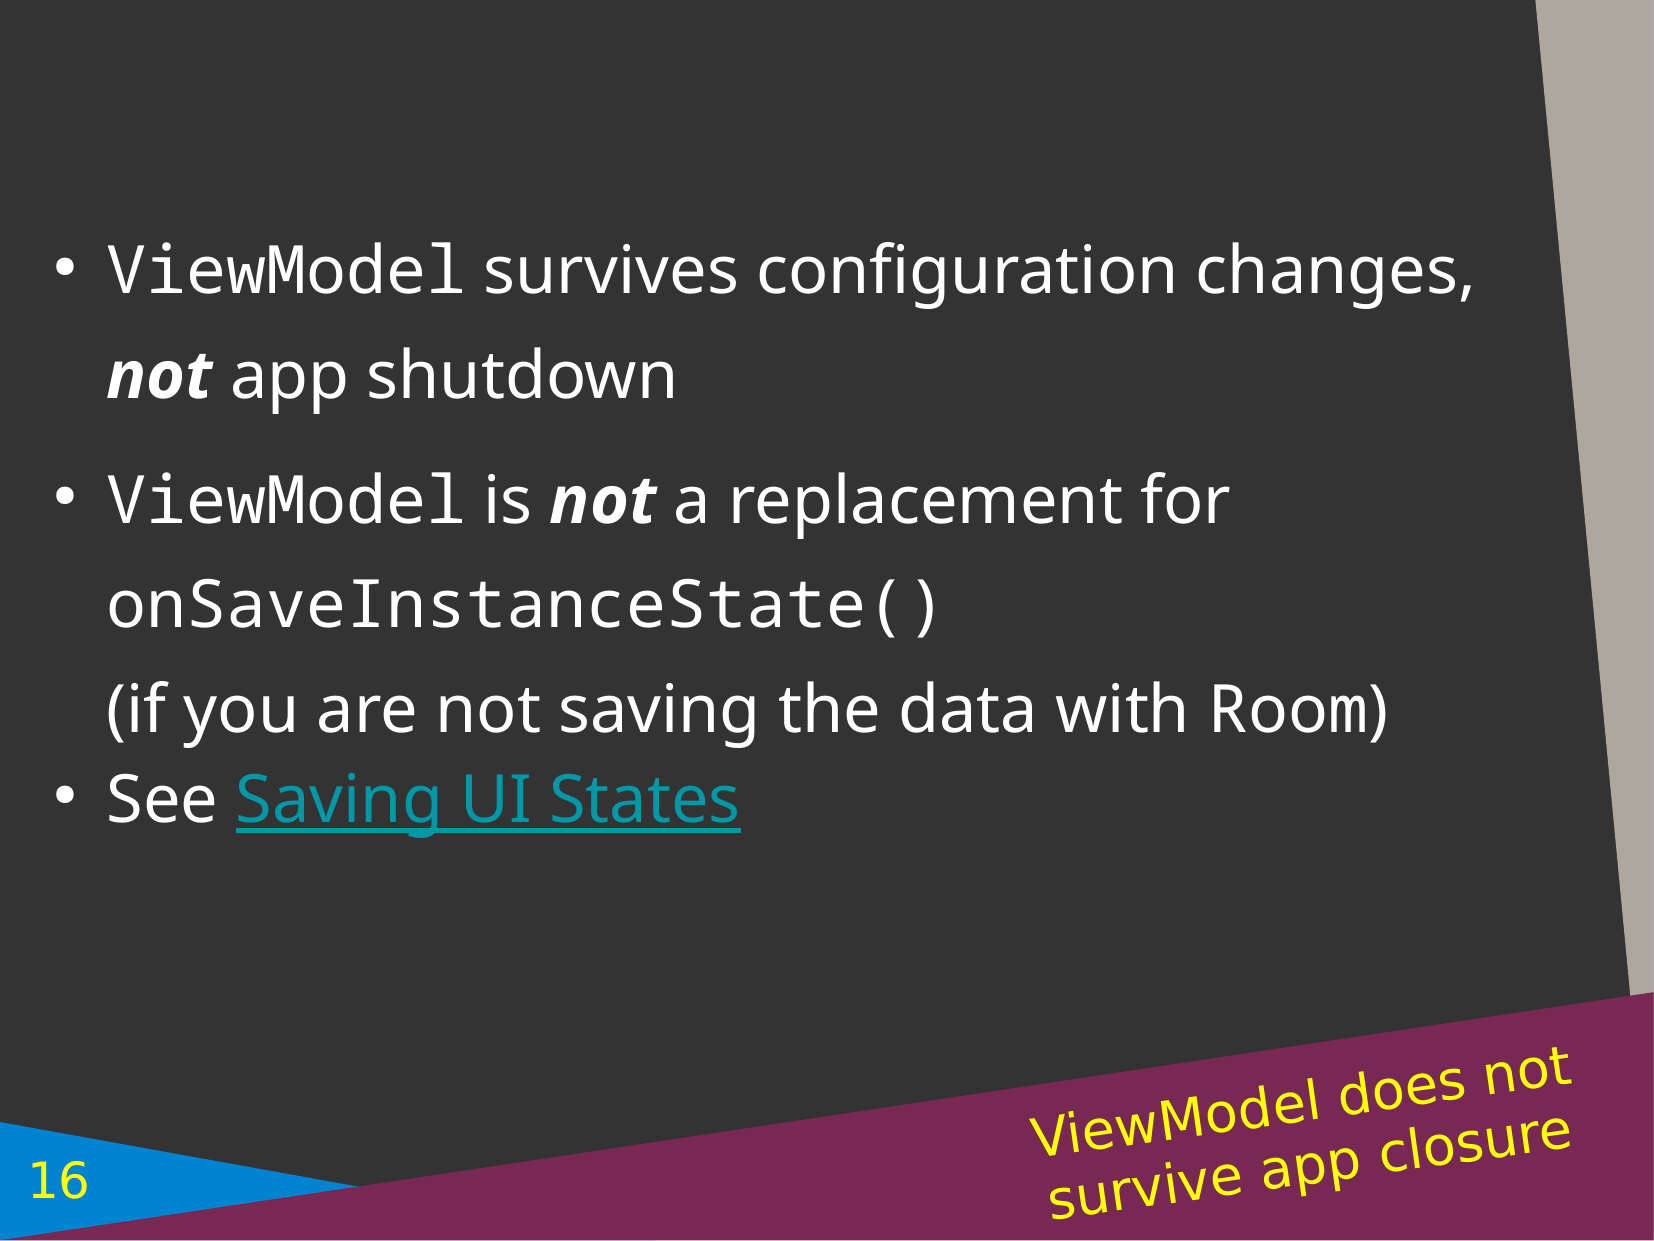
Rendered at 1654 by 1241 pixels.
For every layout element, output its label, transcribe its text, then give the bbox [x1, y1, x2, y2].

title ViewModel does not survive app closure [956, 995, 1654, 1241]
list ViewModel survives configuration changes, not app shutdown ViewModel is not a replacement for onSaveInstanceState() (if you are not saving the data with Room) See Saving UI States [35, 59, 1524, 993]
